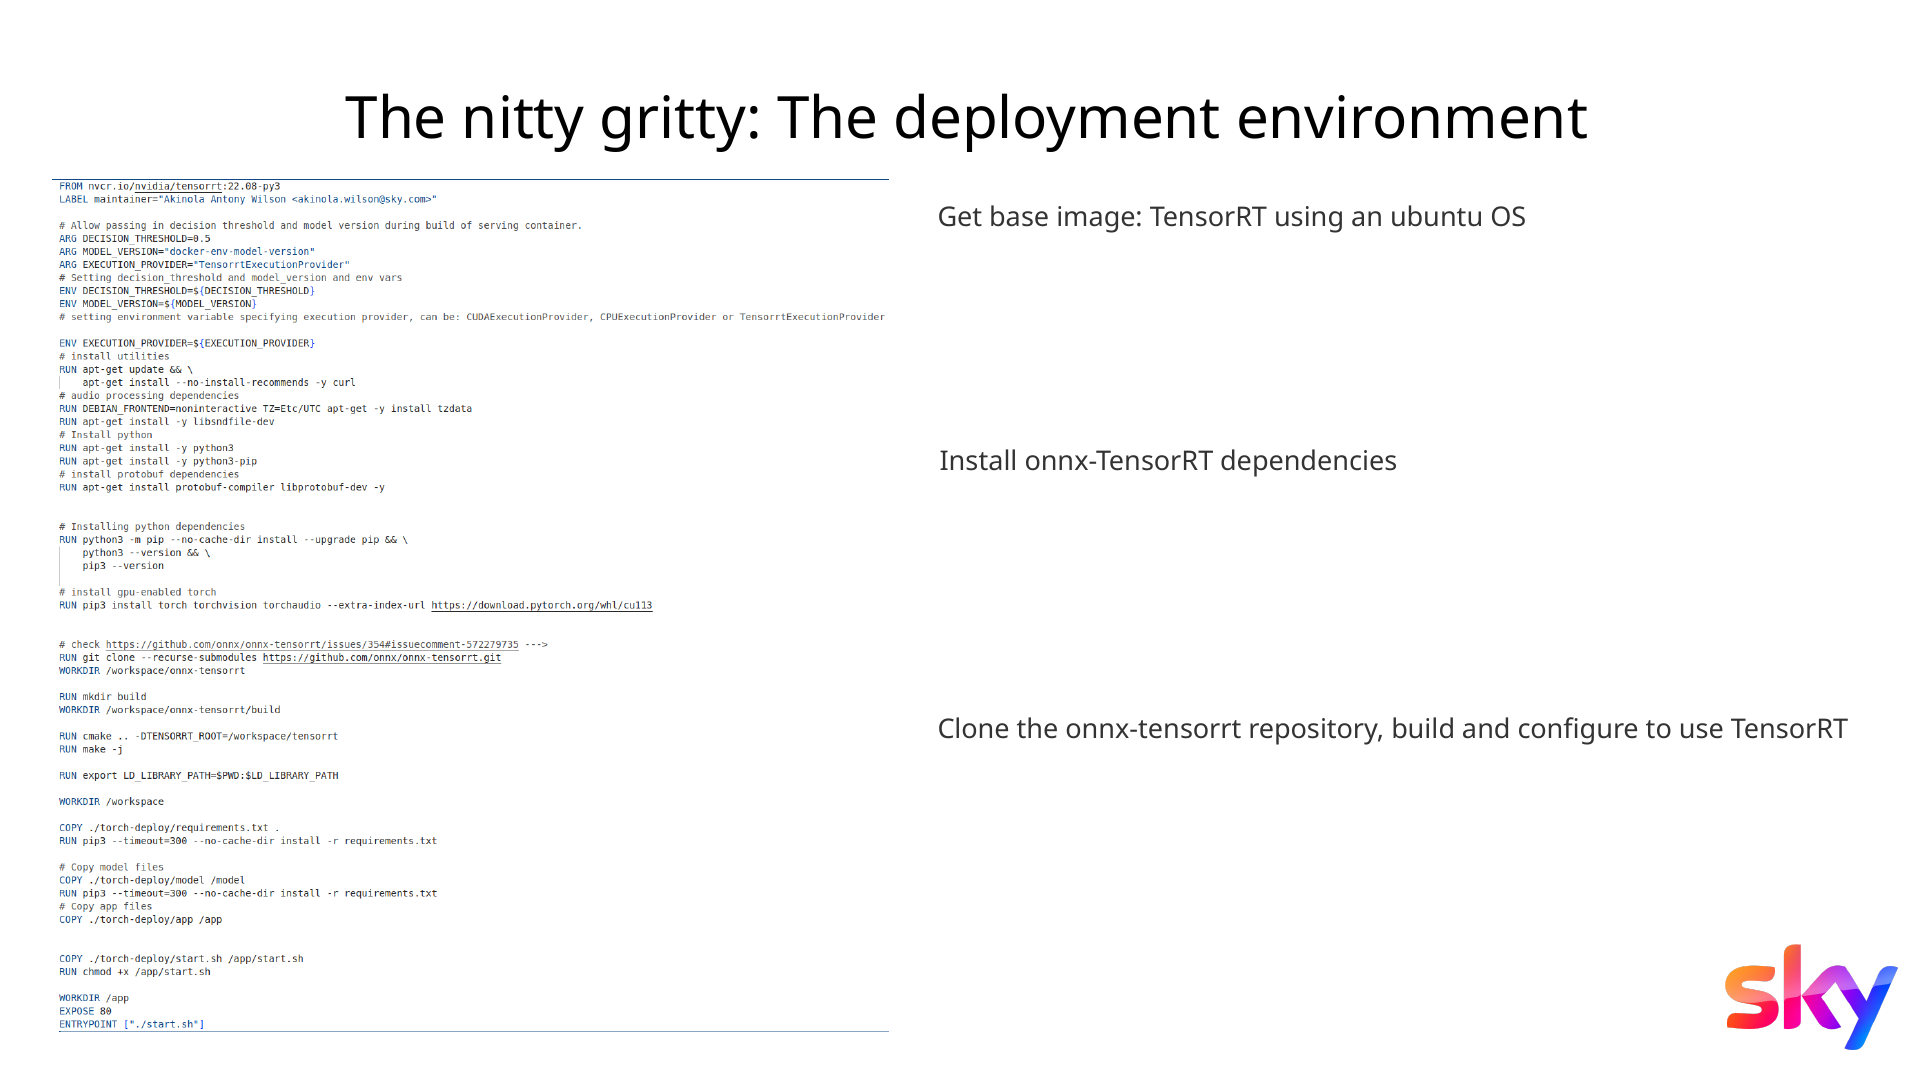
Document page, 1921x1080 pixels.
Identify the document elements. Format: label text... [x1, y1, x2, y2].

title The nitty gritty: The deployment environment [112, 38, 1837, 151]
picture [1725, 944, 1898, 1051]
picture [52, 178, 889, 1032]
title Install onnx-TensorRT dependencies [939, 407, 1878, 514]
title Get base image: TensorRT using an ubuntu OS [937, 162, 1876, 269]
title Clone the onnx-tensorrt repository, build and configure to use TensorRT [937, 675, 1876, 782]
